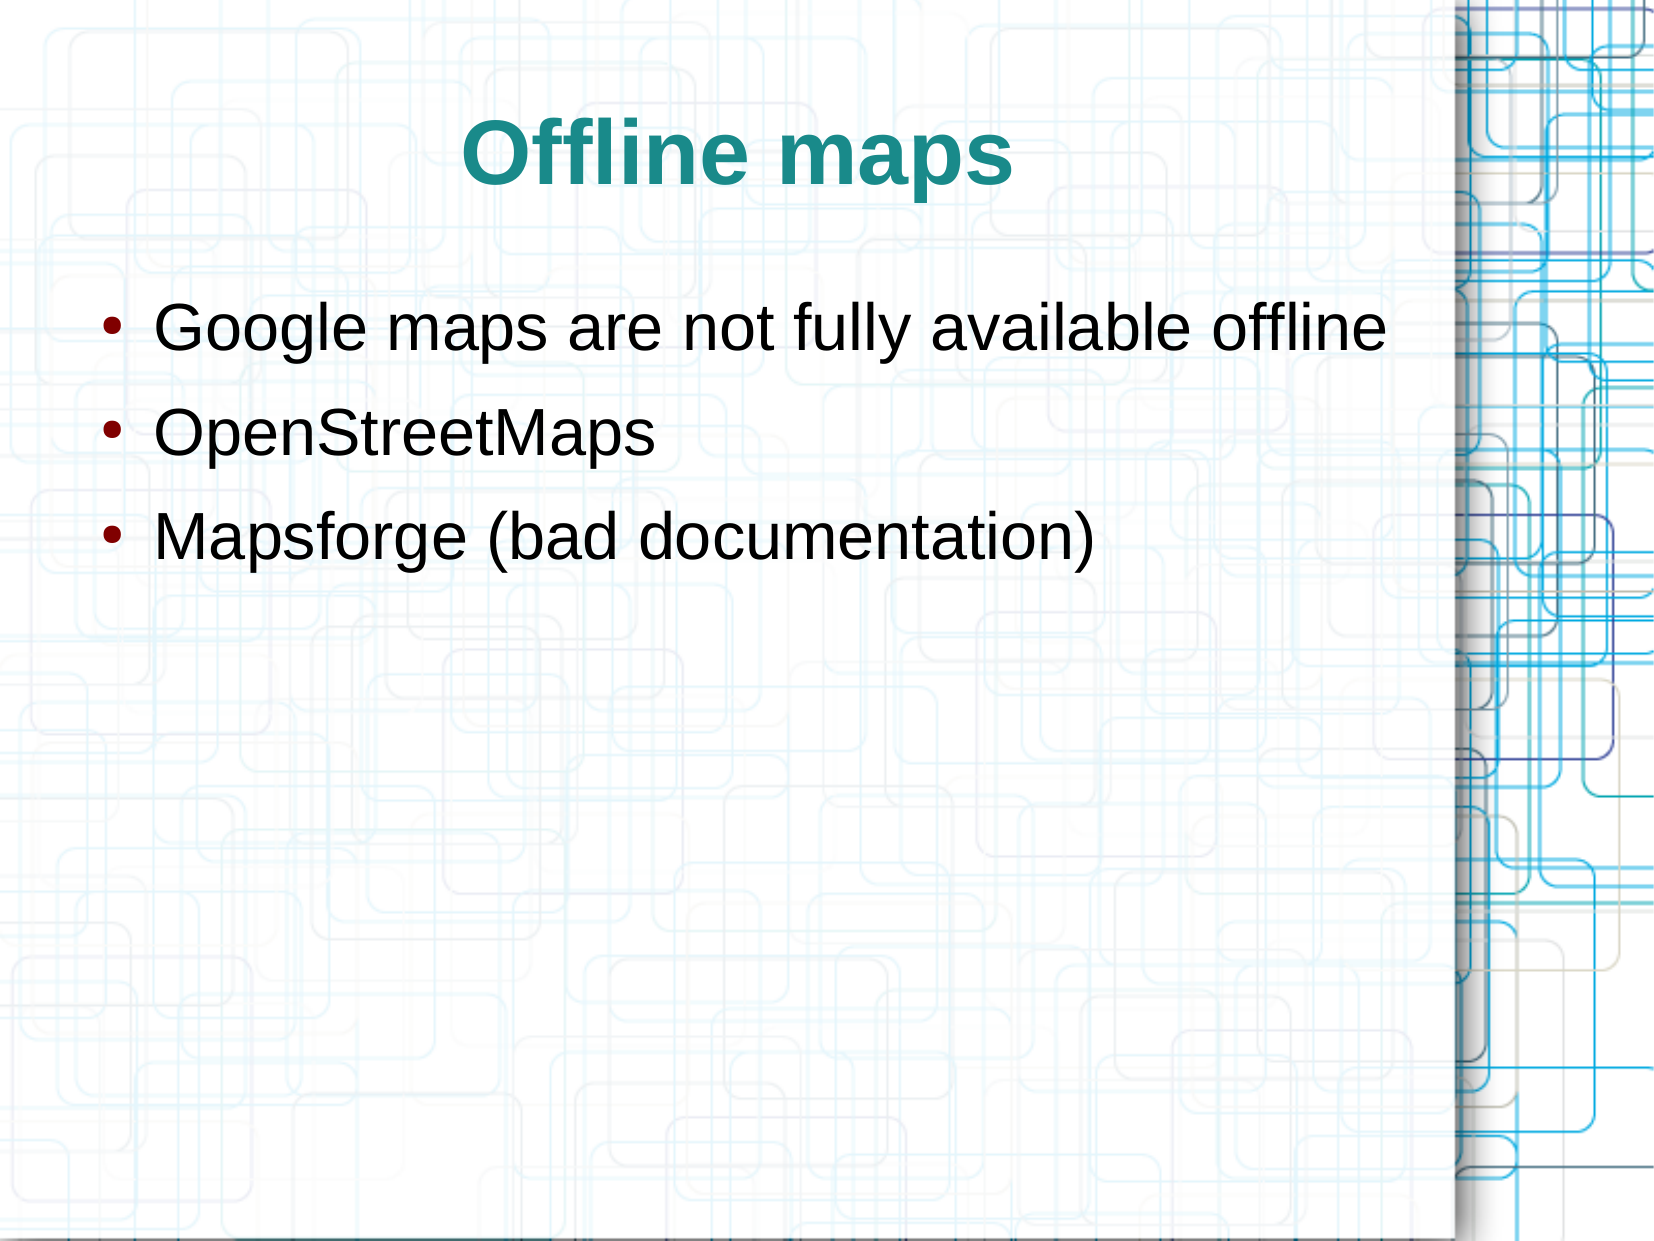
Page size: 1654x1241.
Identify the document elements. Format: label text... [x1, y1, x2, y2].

picture [0, 0, 1654, 1241]
list Google maps are not fully available offline OpenStreetMaps Mapsforge (bad documentation) [82, 290, 1418, 1109]
title Offline maps [59, 49, 1418, 257]
